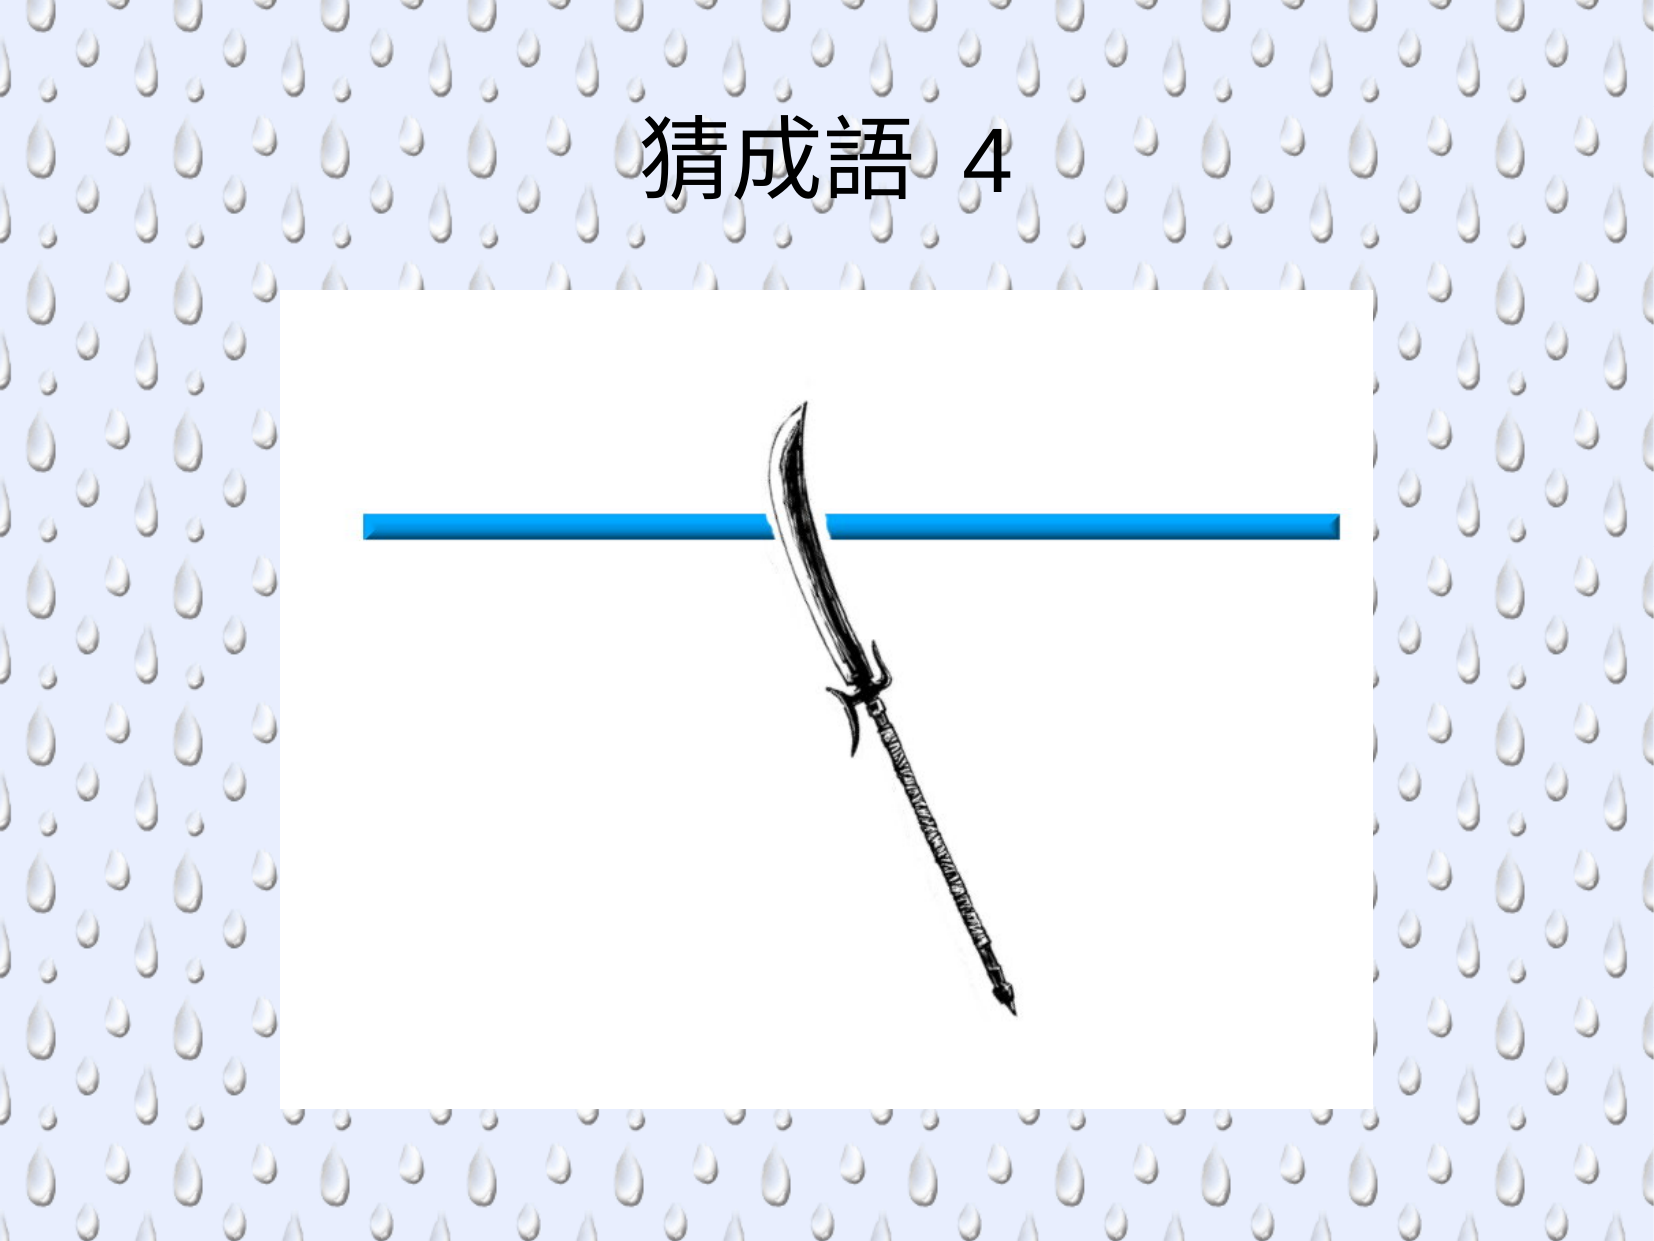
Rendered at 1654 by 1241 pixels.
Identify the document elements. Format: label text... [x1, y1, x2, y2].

title 猜成語 4 [82, 49, 1571, 257]
picture [0, 0, 1654, 1241]
